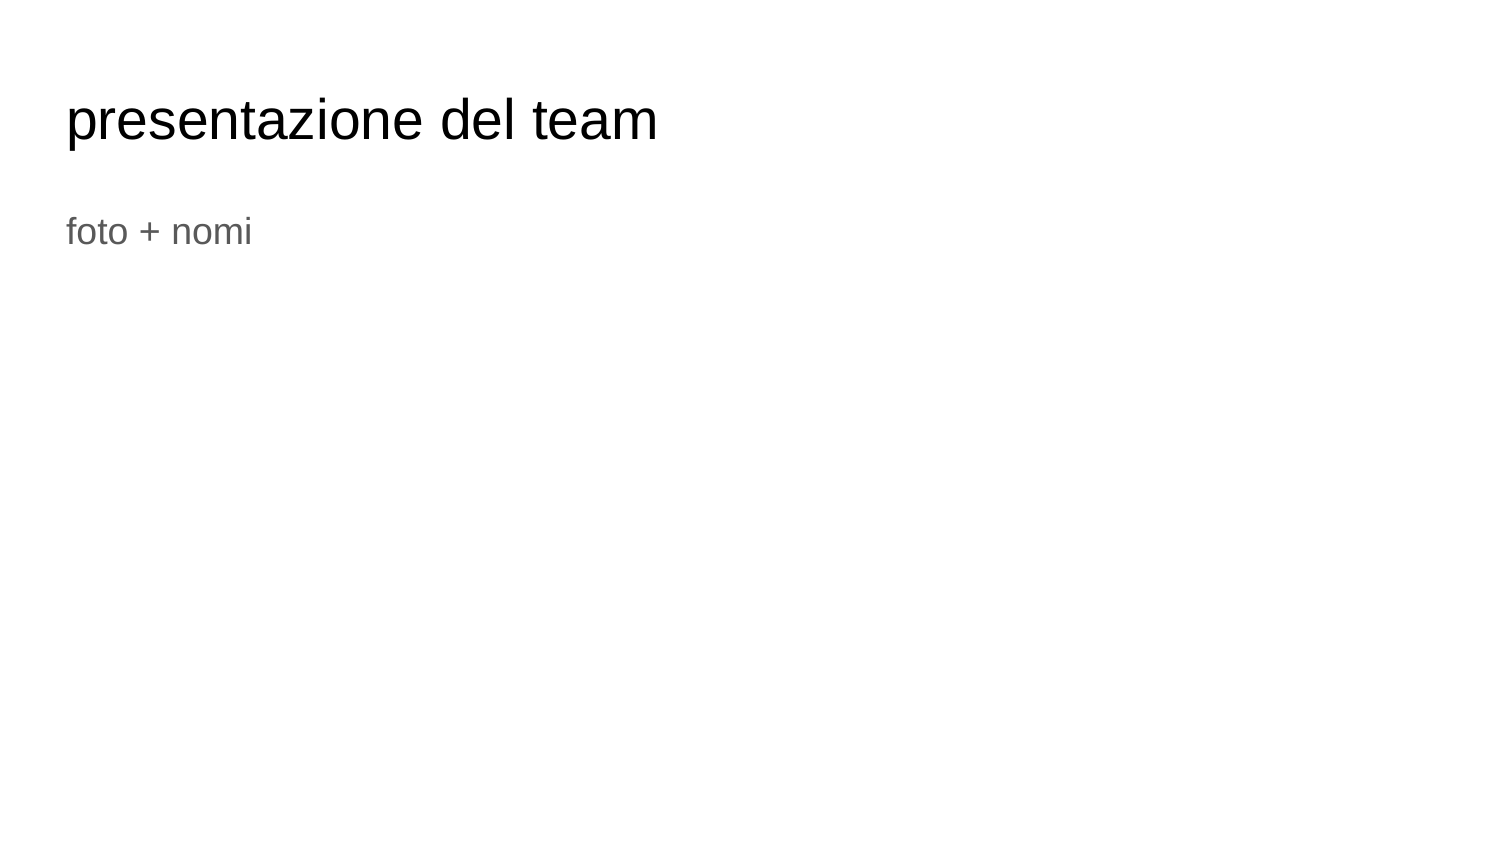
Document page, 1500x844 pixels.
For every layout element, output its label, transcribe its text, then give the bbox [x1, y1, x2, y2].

list foto + nomi [51, 189, 1449, 750]
title presentazione del team [51, 72, 1449, 167]
